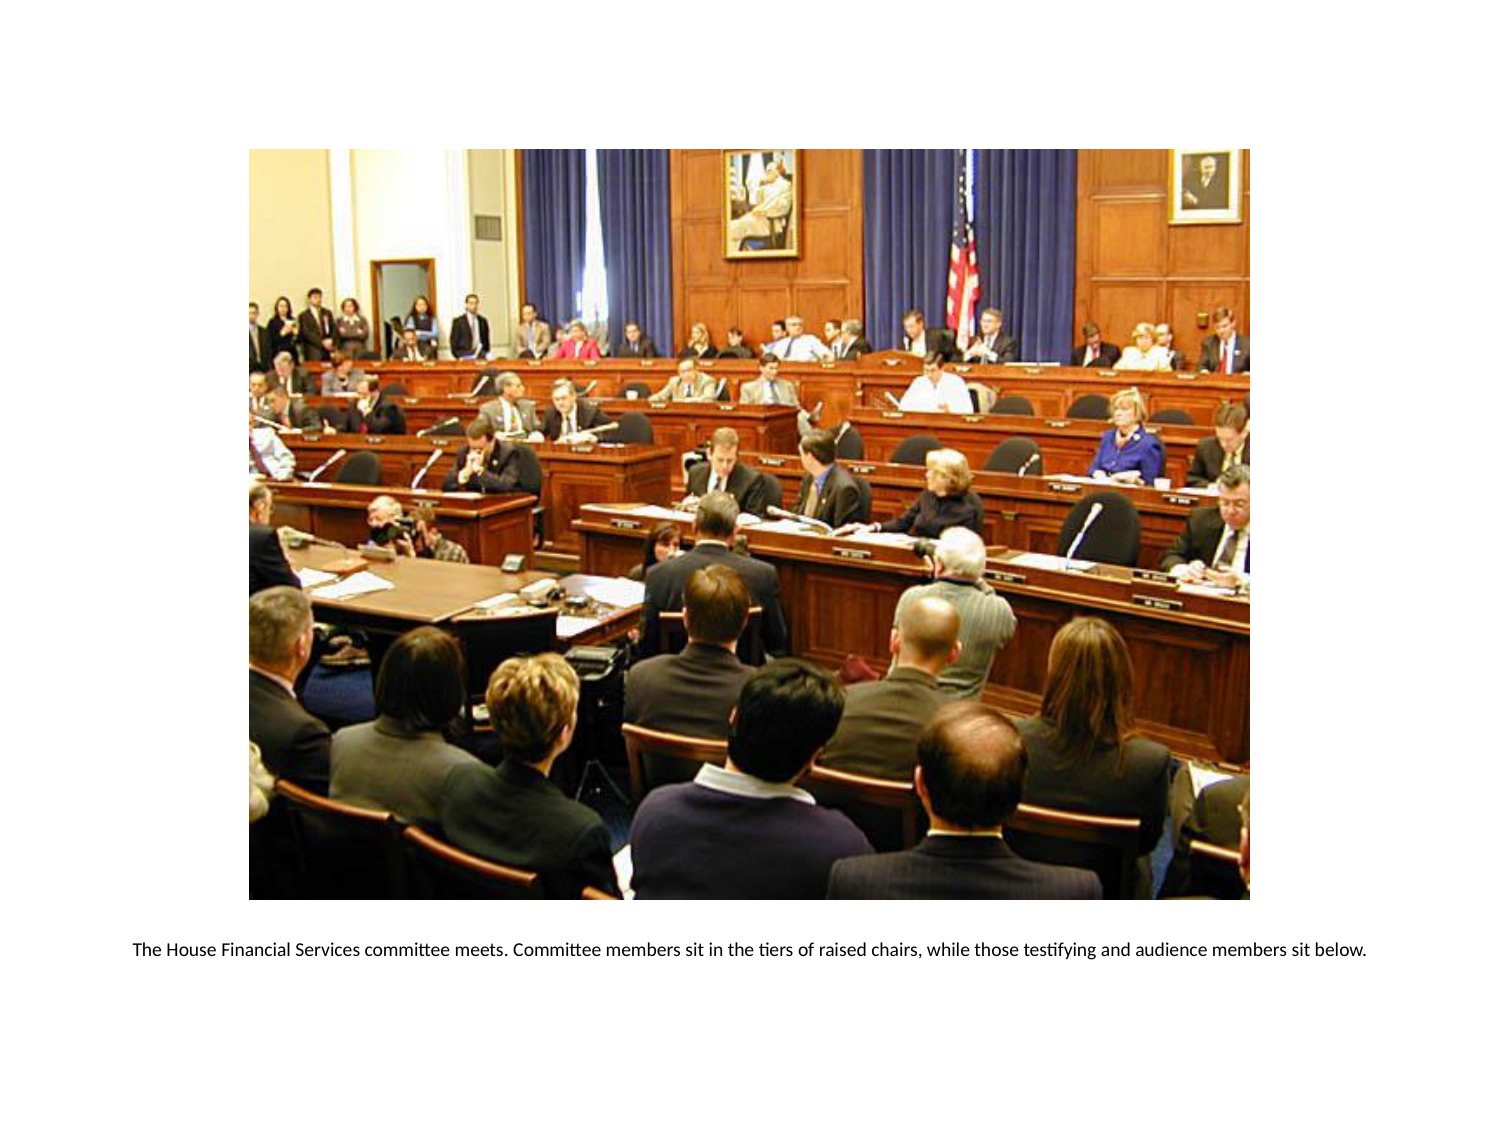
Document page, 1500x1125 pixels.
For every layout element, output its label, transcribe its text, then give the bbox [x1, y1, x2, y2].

text_box The House Financial Services committee meets. Committee members sit in the tiers of raised chairs, while those testifying and audience members sit below. [117, 929, 1383, 969]
picture [249, 149, 1250, 900]
